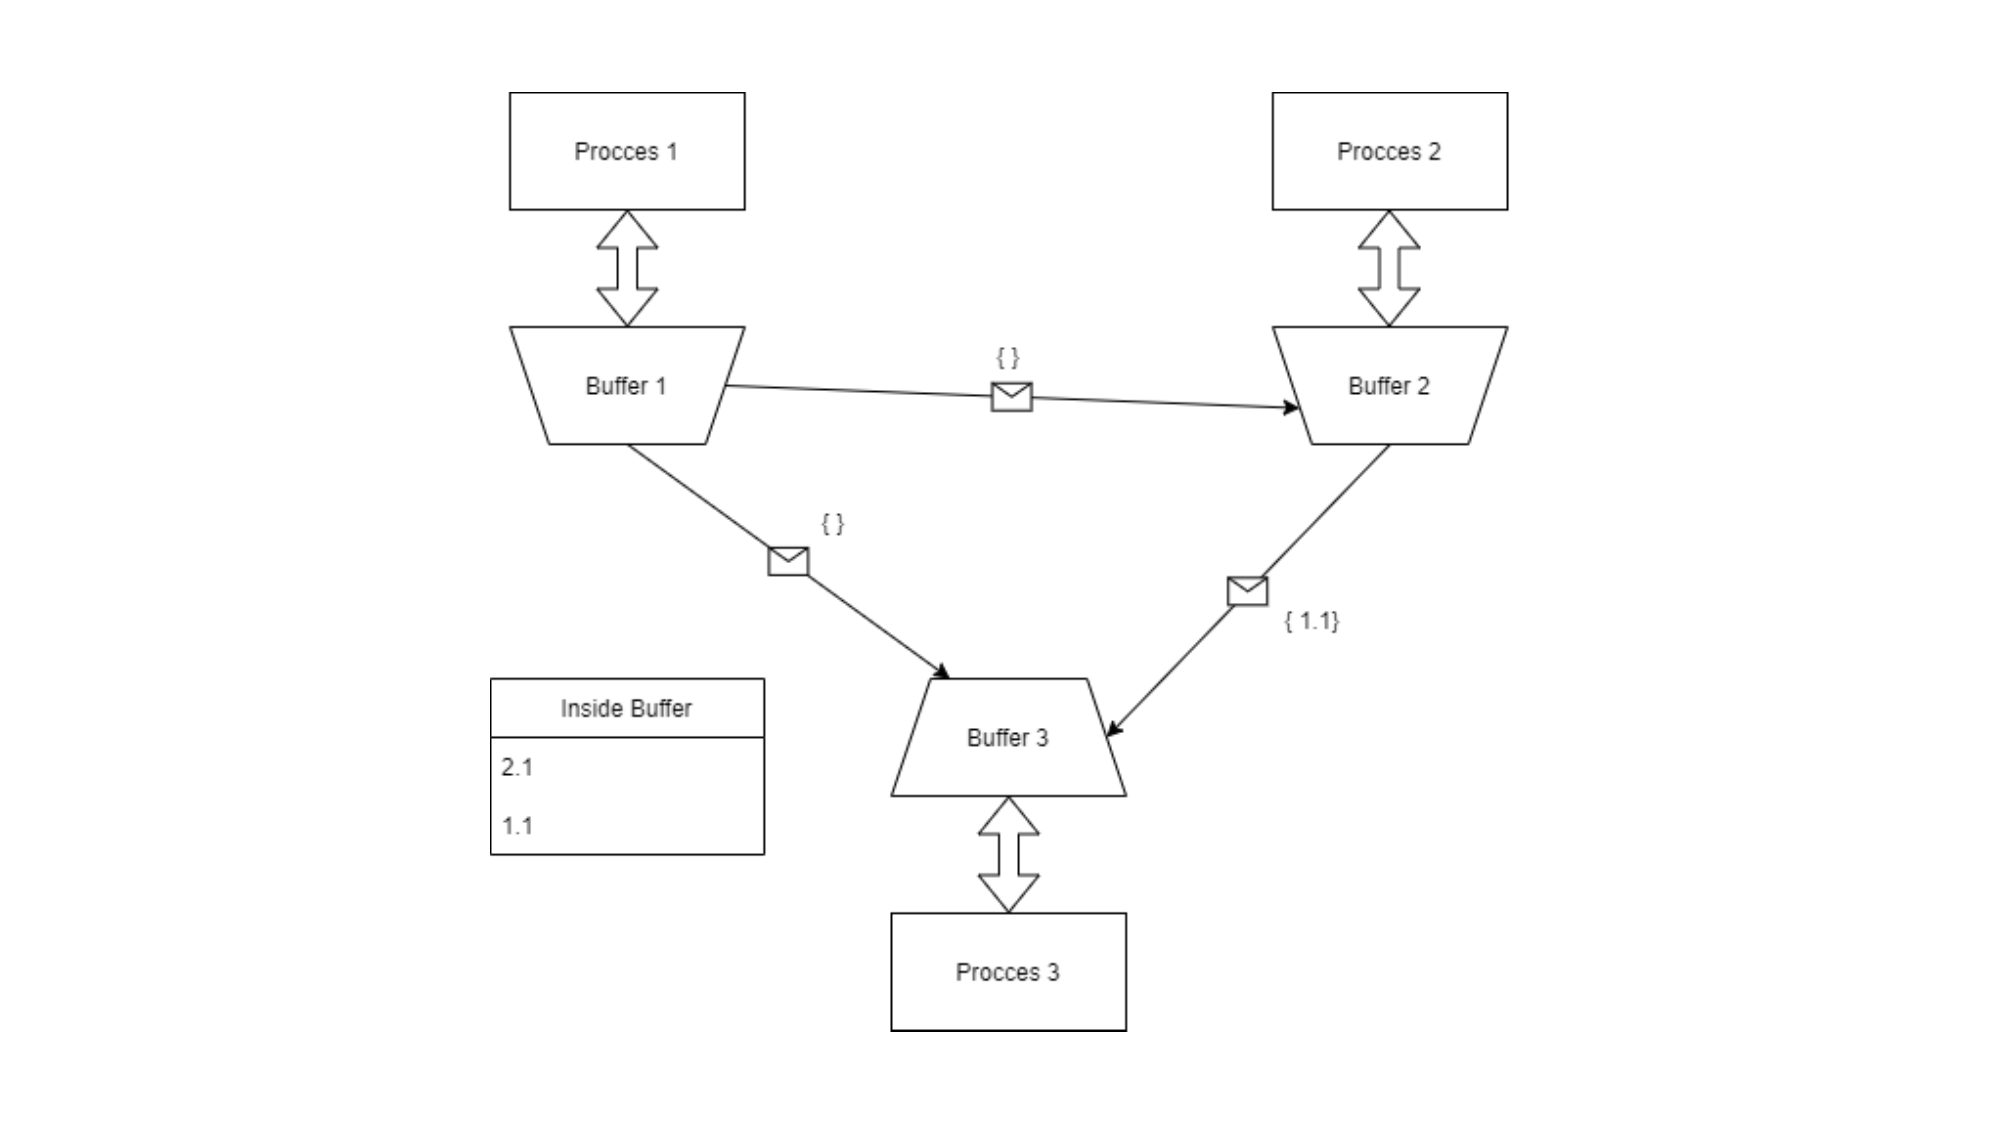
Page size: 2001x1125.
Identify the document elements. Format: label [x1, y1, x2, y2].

picture [490, 92, 1511, 1032]
